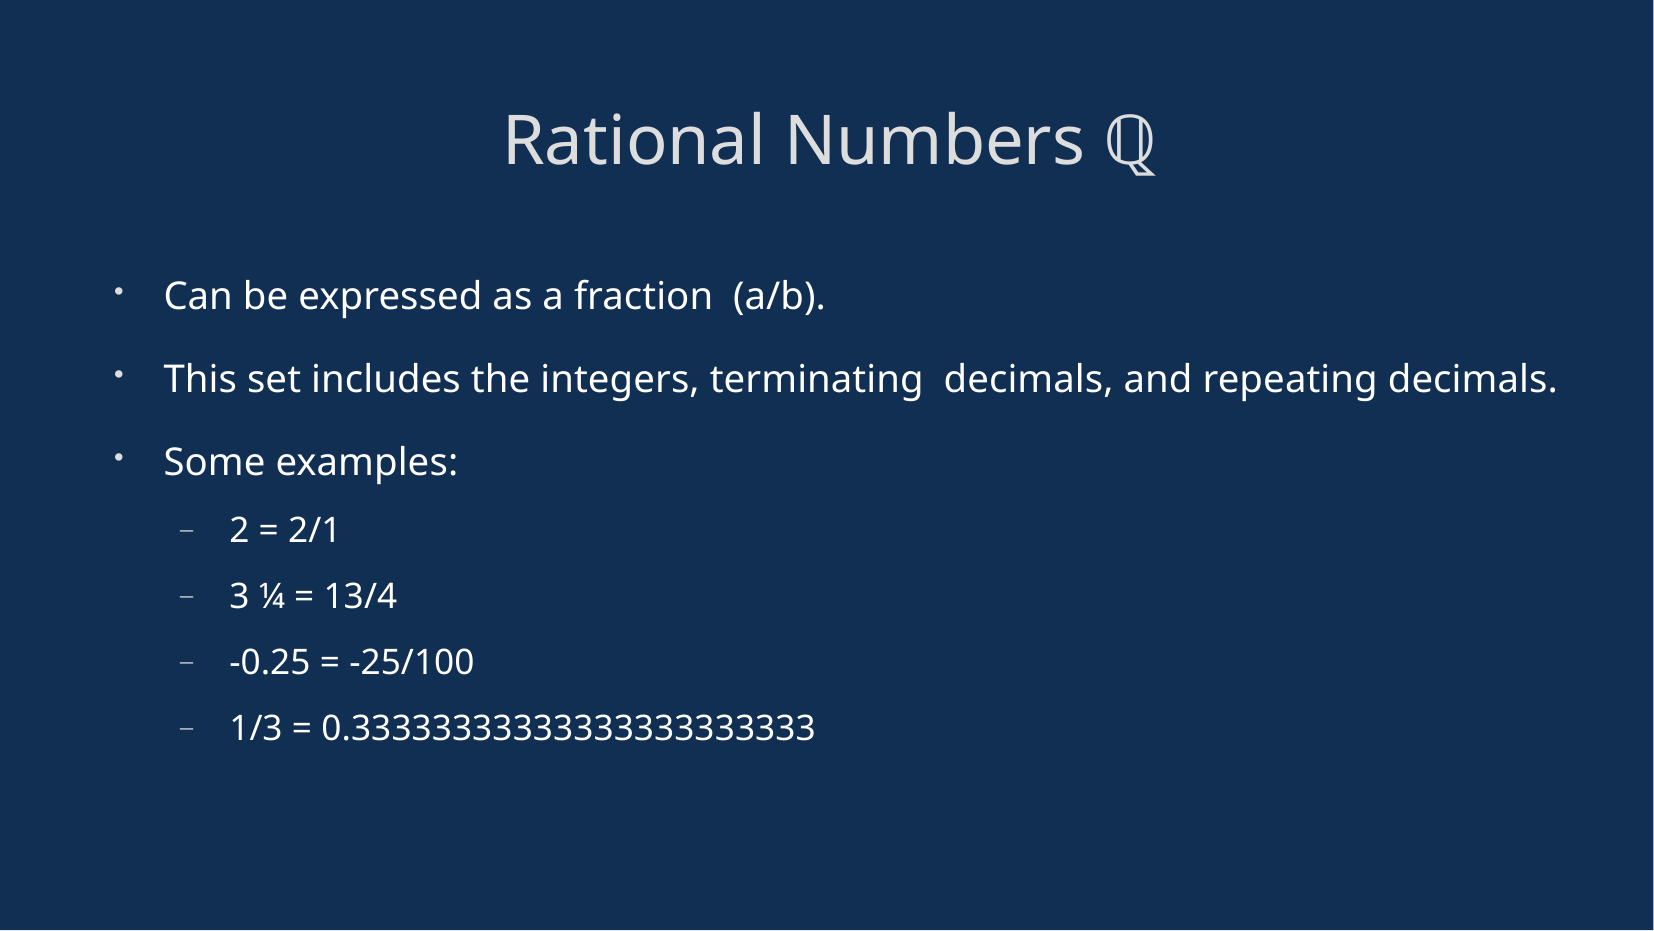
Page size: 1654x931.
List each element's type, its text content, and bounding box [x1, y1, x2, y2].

title Rational Numbers ℚ [97, 56, 1563, 220]
list Can be expressed as a fraction (a/b). This set includes the integers, terminating decimals, and repeating decimals. Some examples: 2 = 2/1 3 ¼ = 13/4 -0.25 = -25/100 1/3 = 0.33333333333333333333333 [97, 268, 1563, 806]
